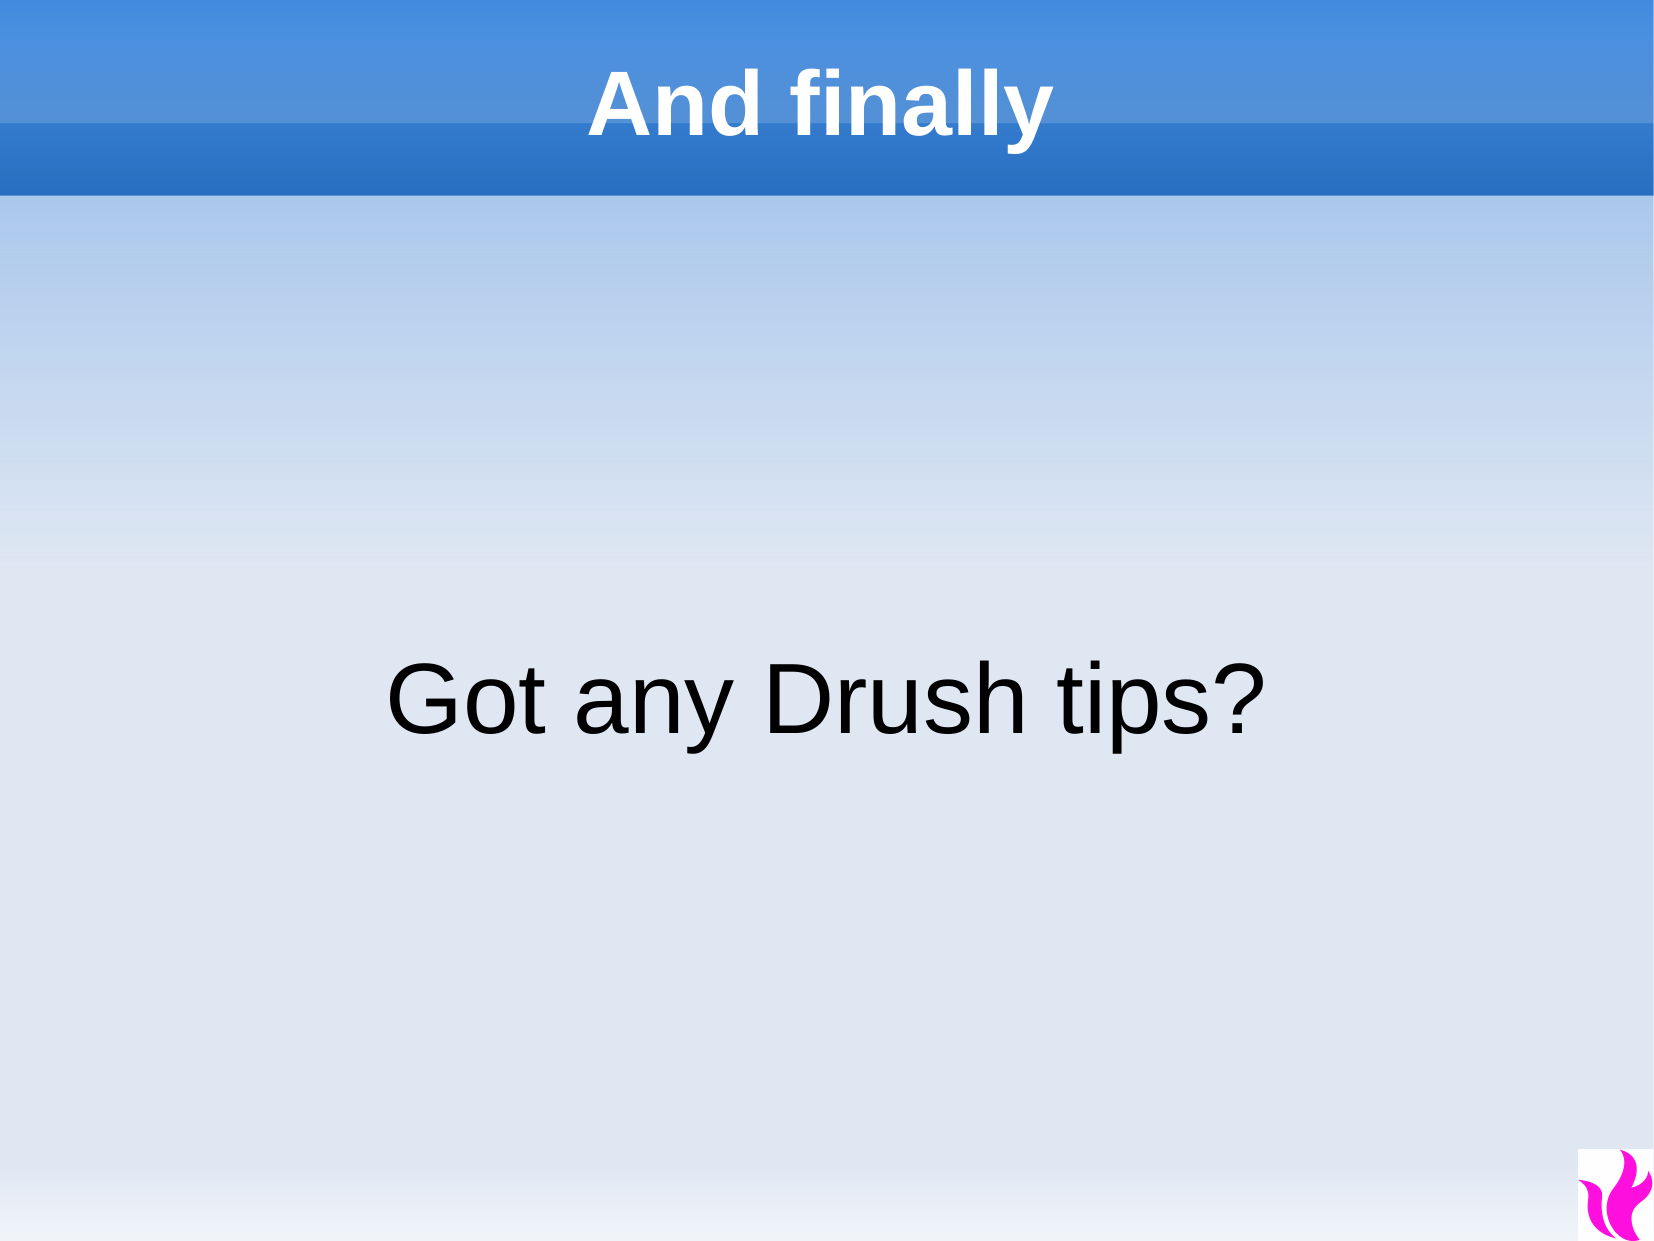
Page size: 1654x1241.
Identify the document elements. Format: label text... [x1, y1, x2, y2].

picture [0, 0, 1654, 1241]
subtitle Got any Drush tips? [82, 290, 1571, 1109]
title And finally [76, 0, 1565, 208]
